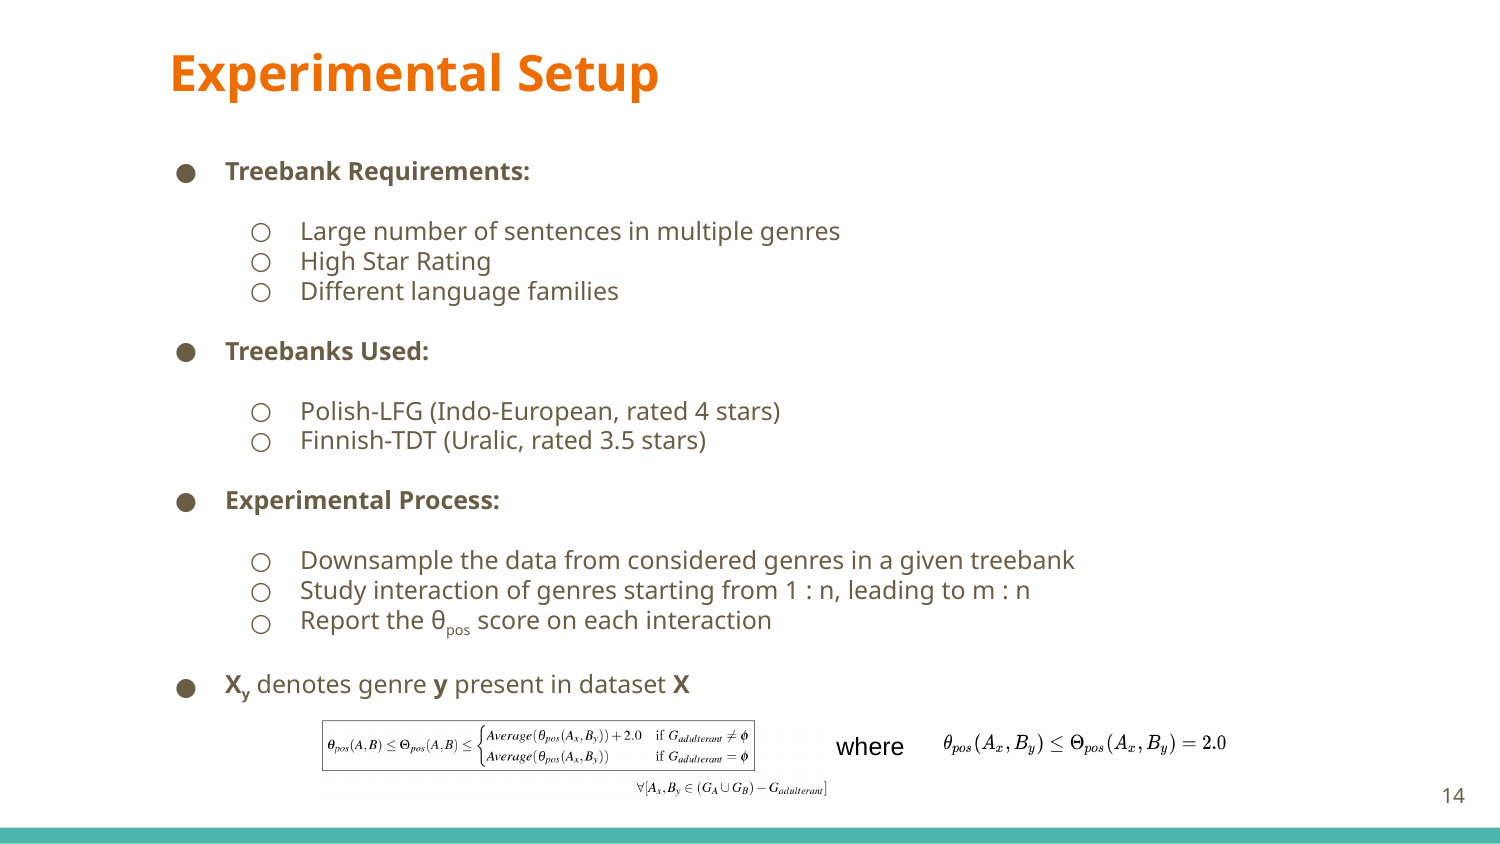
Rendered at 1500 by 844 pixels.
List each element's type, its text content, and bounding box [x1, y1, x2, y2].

picture [316, 715, 831, 802]
text_box where [821, 715, 939, 767]
picture [943, 732, 1226, 757]
list Treebank Requirements: Large number of sentences in multiple genres High Star Rating Different language families Treebanks Used: Polish-LFG (Indo-European, rated 4 stars) Finnish-TDT (Uralic, rated 3.5 stars) Experimental Process: Downsample the data from considered genres in a given treebank Study interaction of genres starting from 1 : n, leading to m : n Report the θpos score on each interaction Xy denotes genre y present in dataset X [135, 140, 1346, 742]
slide_number <number> [1389, 764, 1480, 830]
title Experimental Setup [154, 26, 1346, 92]
